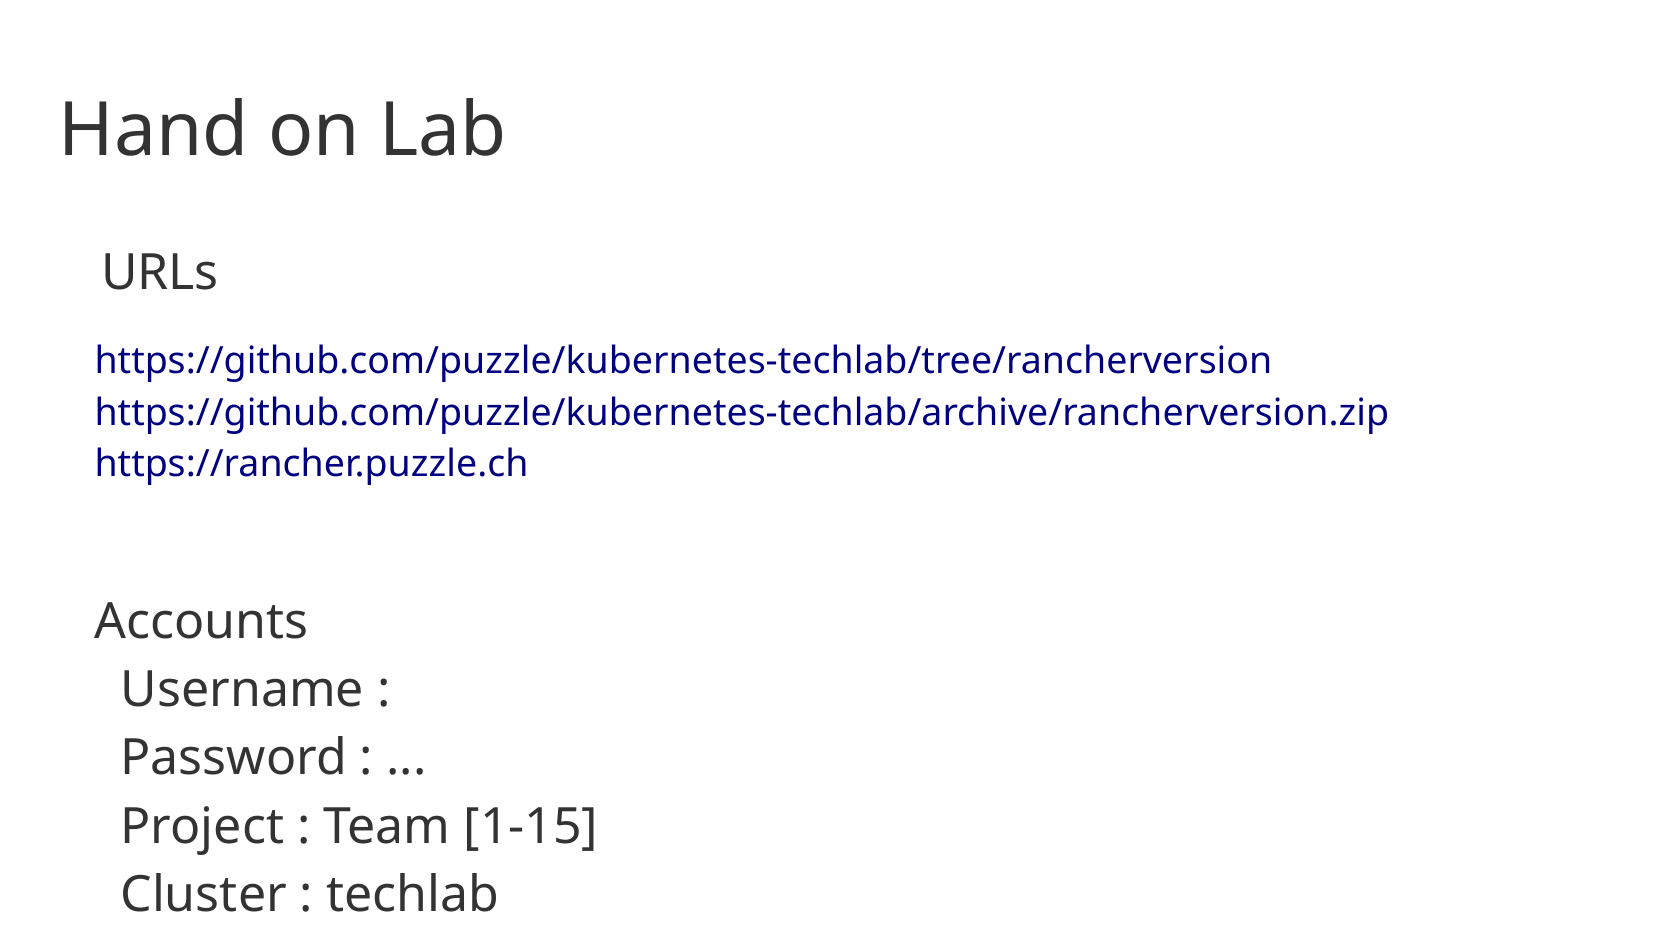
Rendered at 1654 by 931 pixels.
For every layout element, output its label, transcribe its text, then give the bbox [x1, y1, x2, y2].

title Hand on Lab [59, 59, 1595, 178]
list URLs https://github.com/puzzle/kubernetes-techlab/tree/rancherversion https://github.com/puzzle/kubernetes-techlab/archive/rancherversion.zip https://rancher.puzzle.ch Accounts Username : Password : ... Project : Team [1-15] Cluster : techlab [59, 236, 1595, 776]
